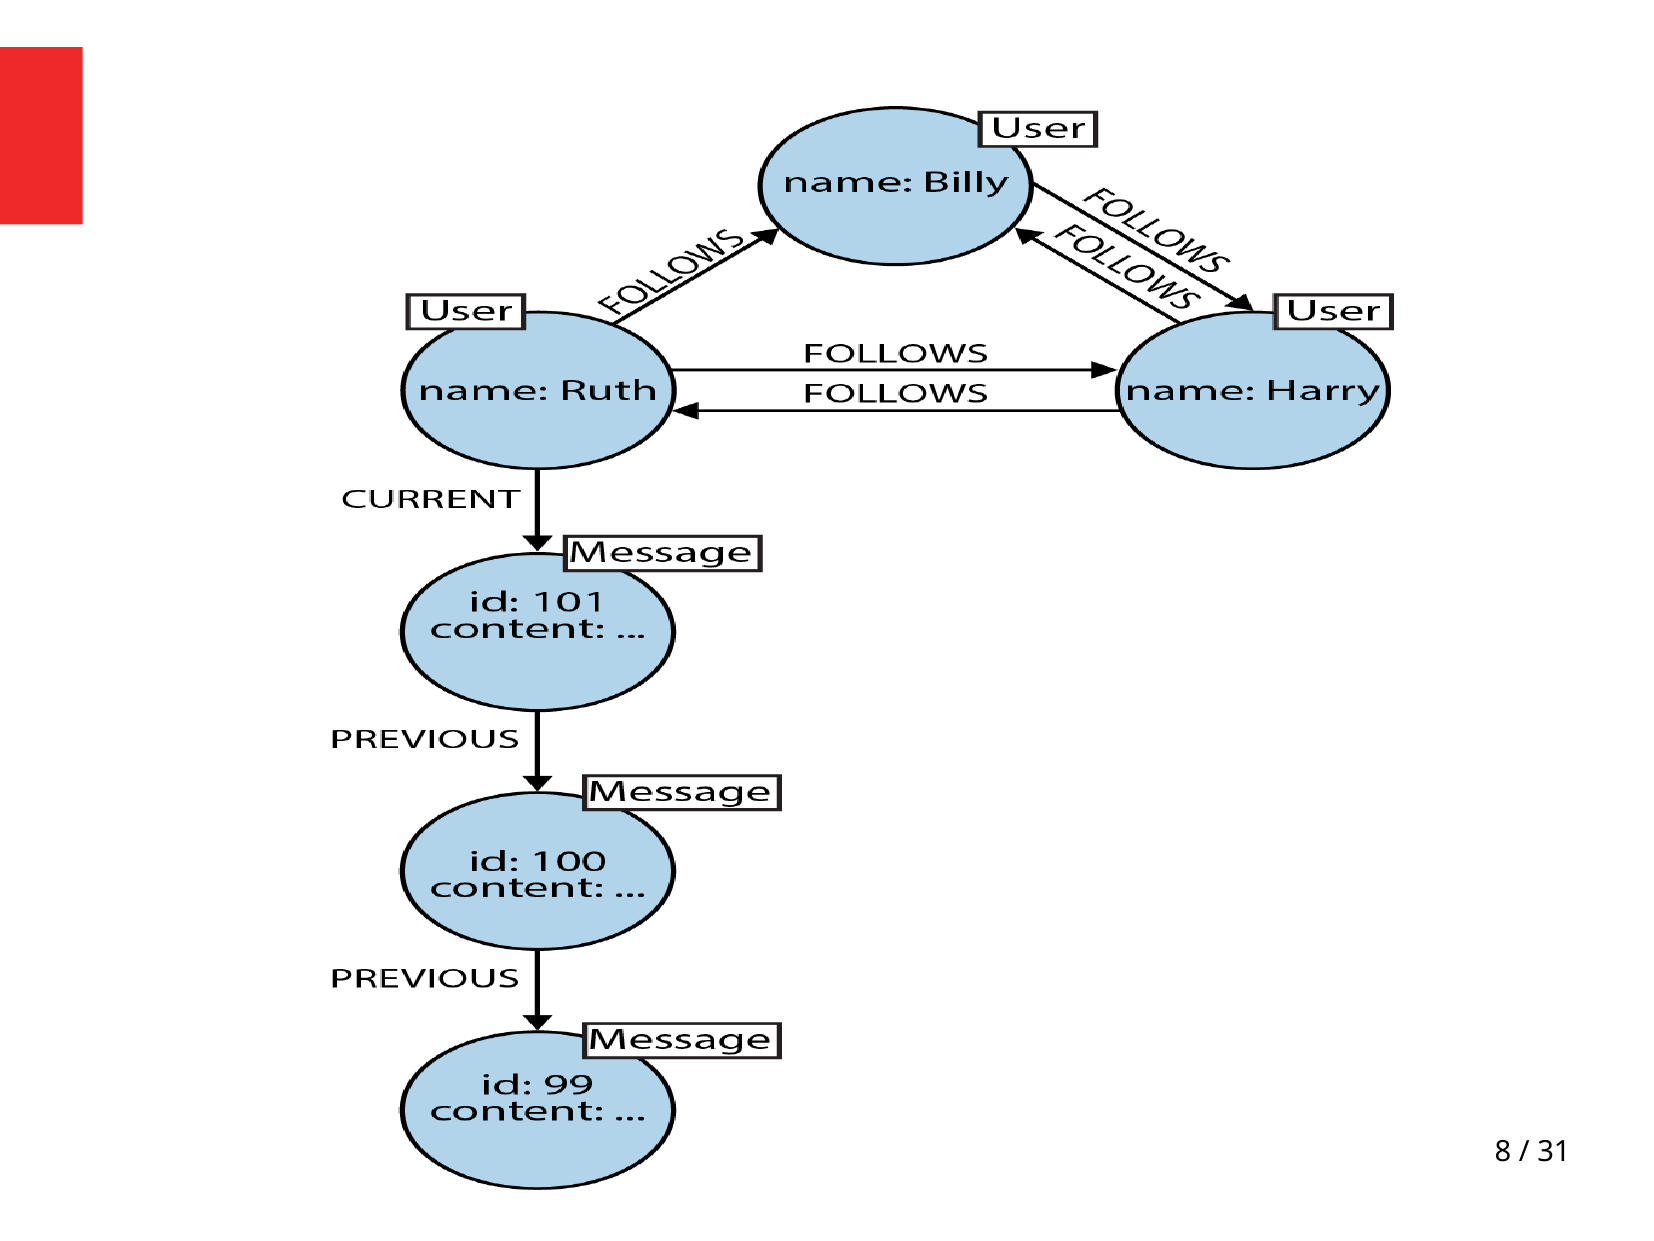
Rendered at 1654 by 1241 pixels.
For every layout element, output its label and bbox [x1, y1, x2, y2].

picture [330, 106, 1394, 1190]
